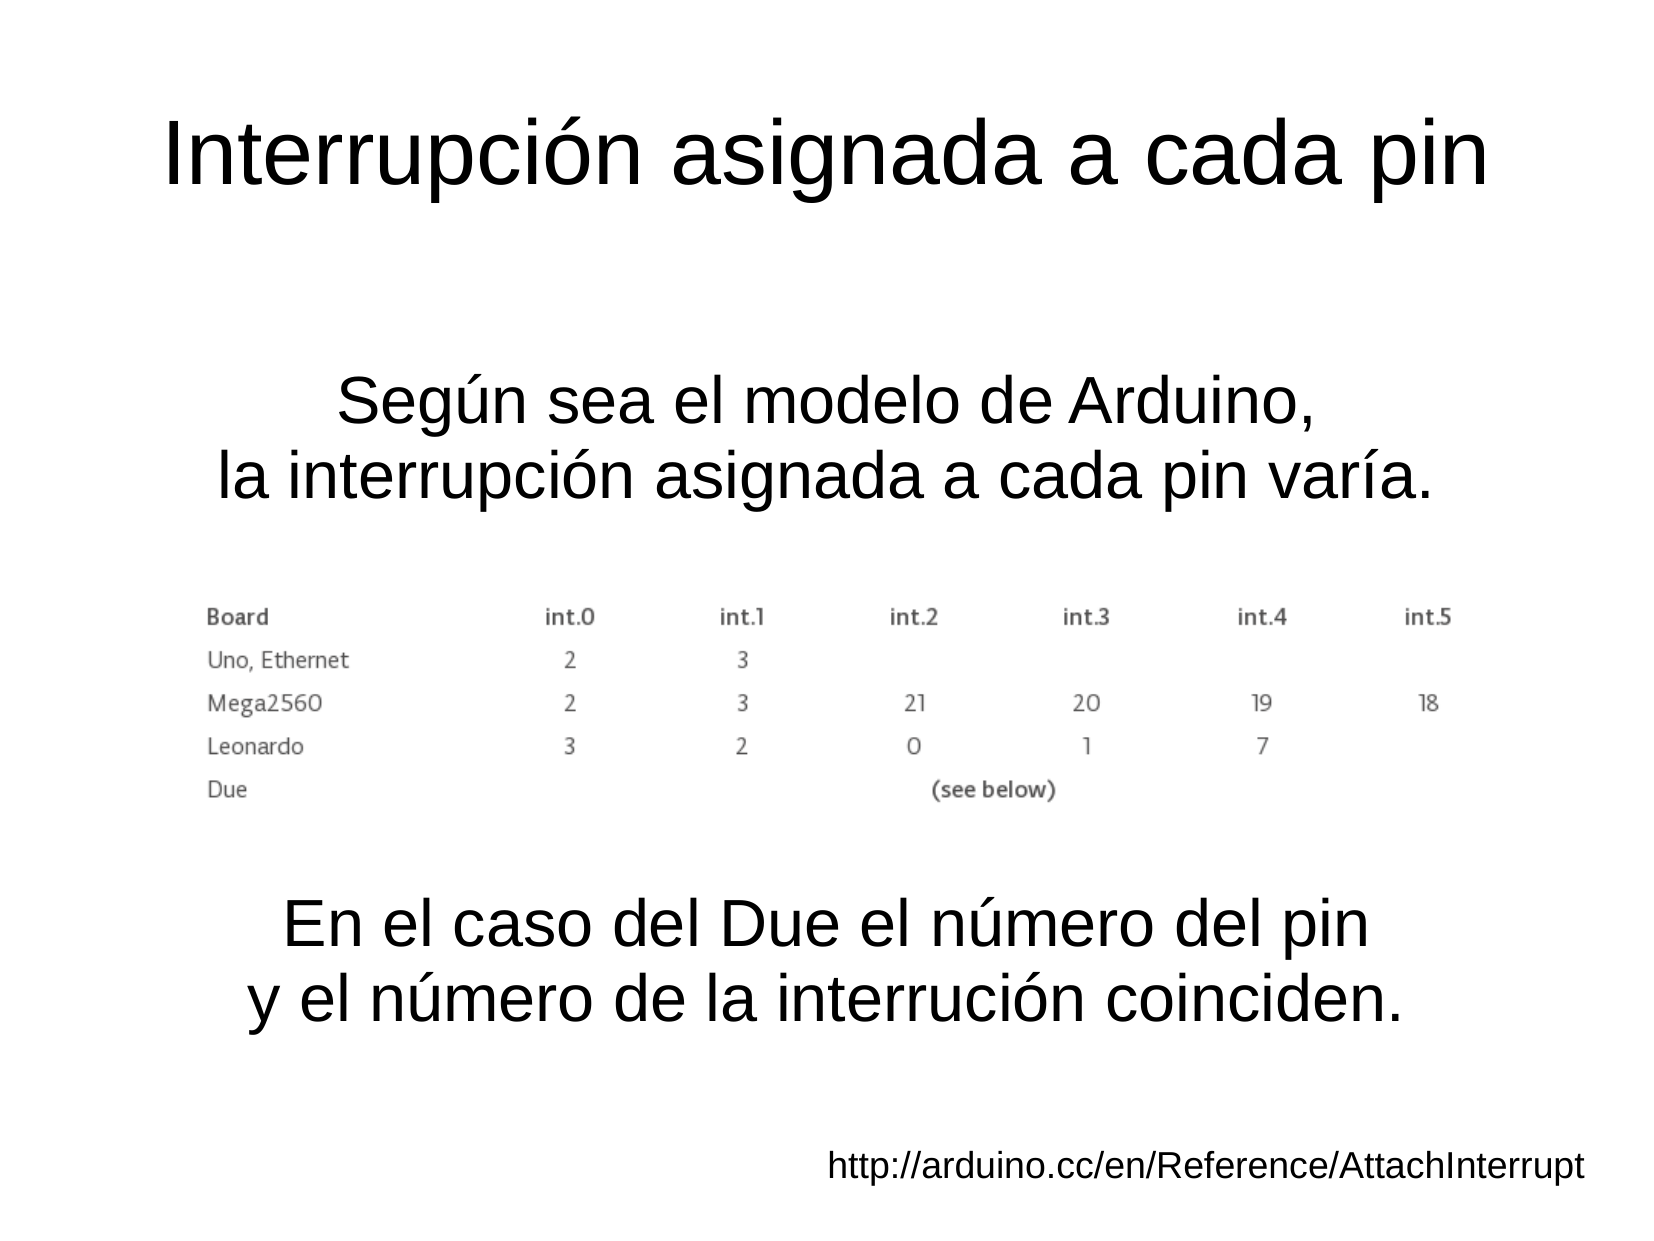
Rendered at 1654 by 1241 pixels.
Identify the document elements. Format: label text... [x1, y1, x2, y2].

text_box http://arduino.cc/en/Reference/AttachInterrupt [812, 1136, 1603, 1194]
title Interrupción asignada a cada pin [82, 56, 1571, 250]
subtitle Según sea el modelo de Arduino, la interrupción asignada a cada pin varía. En el caso del Due el número del pin y el número de la interrución coinciden. [82, 297, 1571, 1102]
picture [196, 599, 1463, 810]
